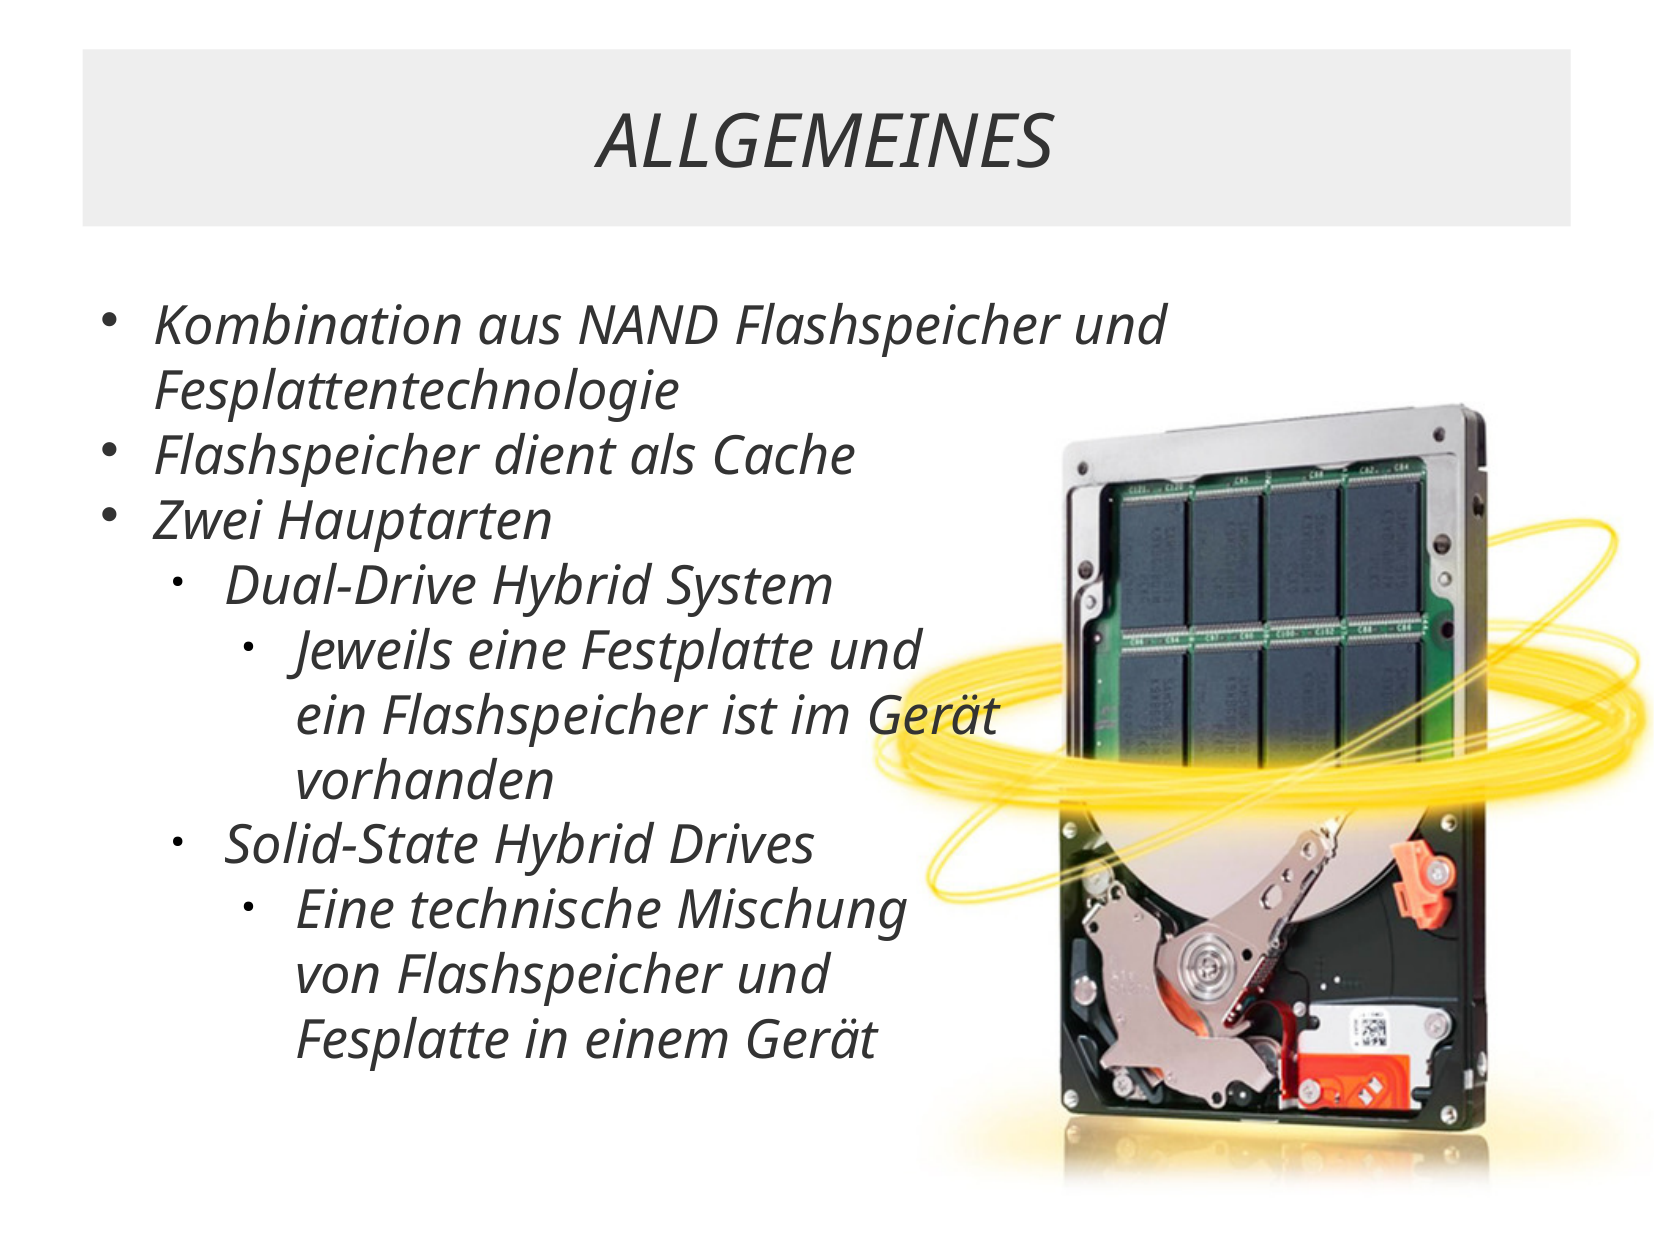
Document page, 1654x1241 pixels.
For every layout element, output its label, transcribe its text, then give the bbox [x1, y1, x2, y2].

text_box ALLGEMEINES [82, 49, 1571, 227]
text_box Kombination aus NAND Flashspeicher und Fesplattentechnologie Flashspeicher dient als Cache Zwei Hauptarten Dual-Drive Hybrid System Jeweils eine Festplatte und ein Flashspeicher ist im Gerät vorhanden Solid-State Hybrid Drives Eine technische Mischung von Flashspeicher und Fesplatte in einem Gerät [82, 290, 1571, 1010]
picture [803, 401, 1654, 1213]
